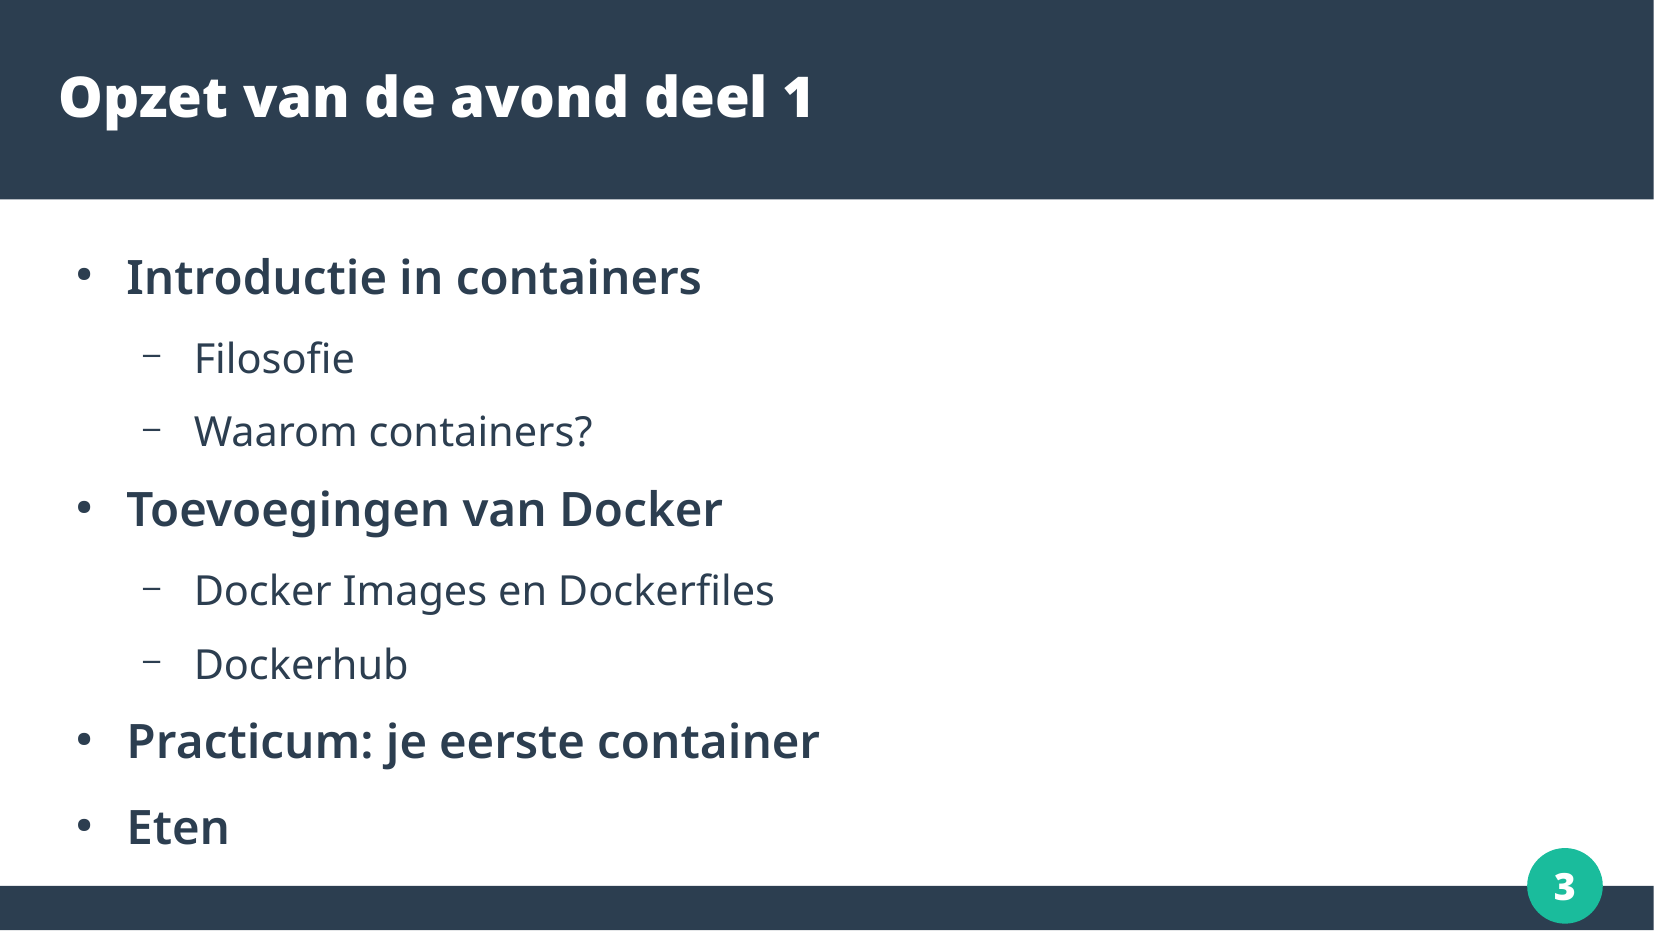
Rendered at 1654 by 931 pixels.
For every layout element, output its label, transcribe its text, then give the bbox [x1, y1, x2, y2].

list Introductie in containers Filosofie Waarom containers? Toevoegingen van Docker Docker Images en Dockerfiles Dockerhub Practicum: je eerste container Eten [59, 243, 1595, 864]
title Opzet van de avond deel 1 [59, 37, 1595, 156]
